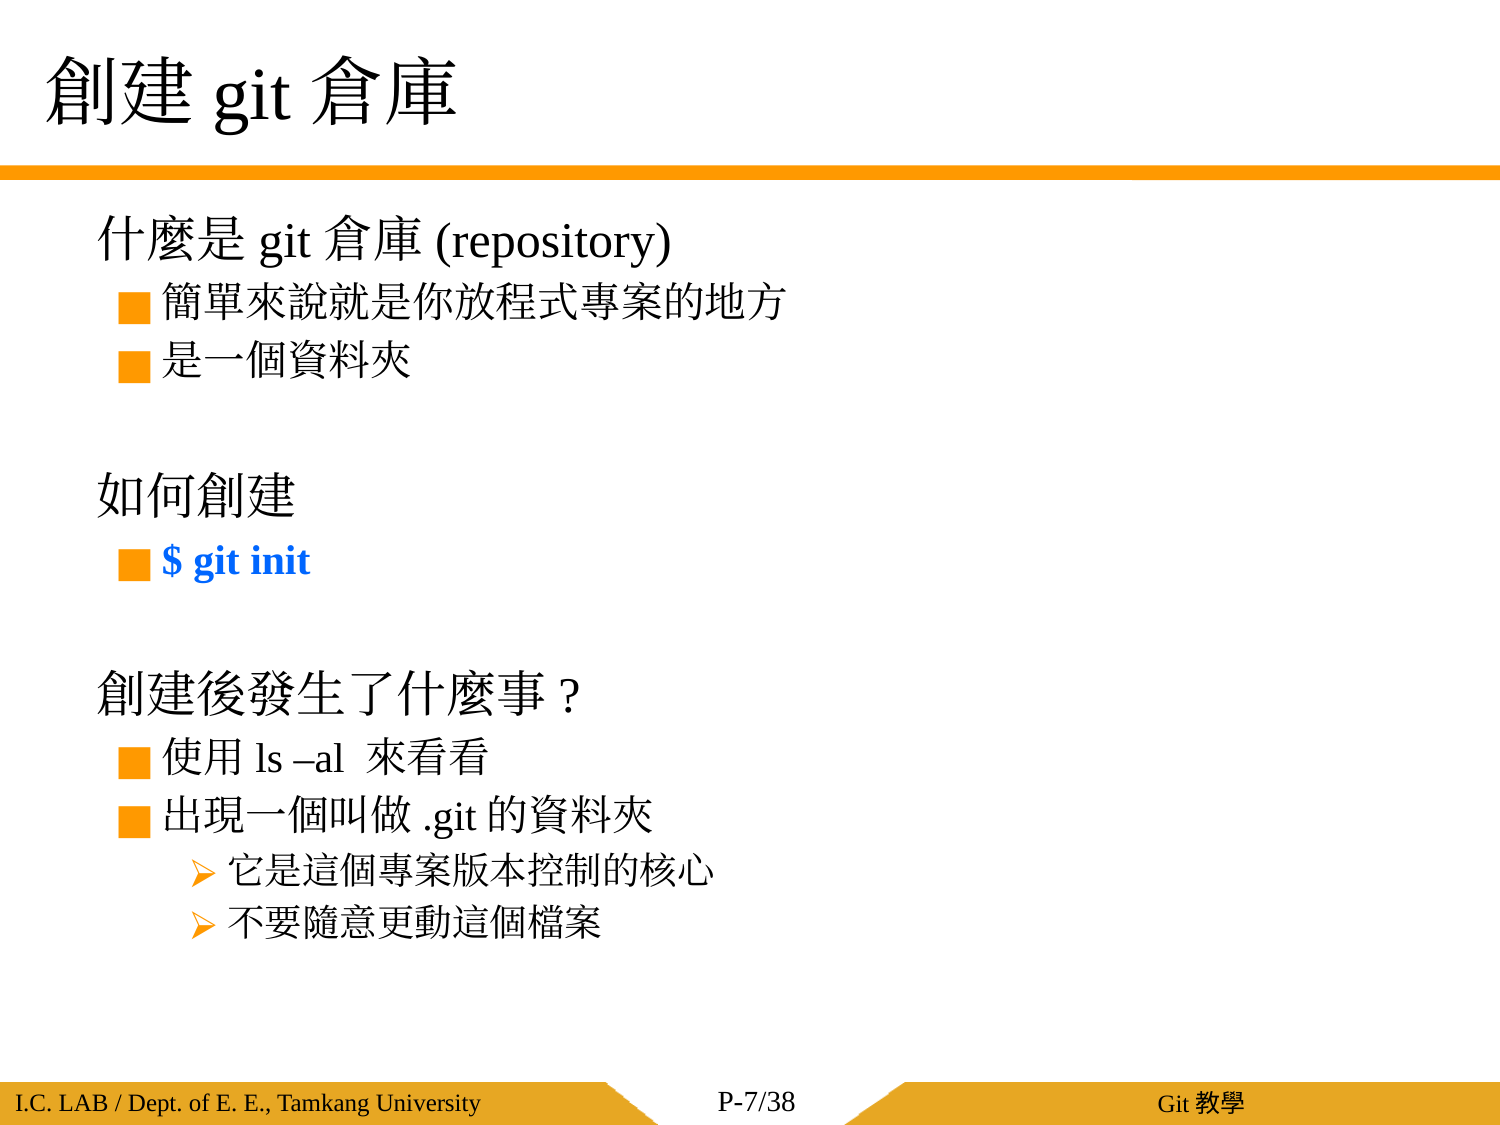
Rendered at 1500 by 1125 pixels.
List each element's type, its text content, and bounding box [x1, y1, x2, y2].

picture [842, 1082, 1500, 1125]
title 創建git倉庫 [29, 19, 1459, 161]
picture [0, 1082, 658, 1125]
list 什麼是git倉庫(repository) 簡單來說就是你放程式專案的地方 是一個資料夾 如何創建 $ git init 創建後發生了什麼事? 使用ls –al 來看看 出現一個叫做.git的資料夾 它是這個專案版本控制的核心 不要隨意更動這個檔案 [24, 200, 1463, 1074]
